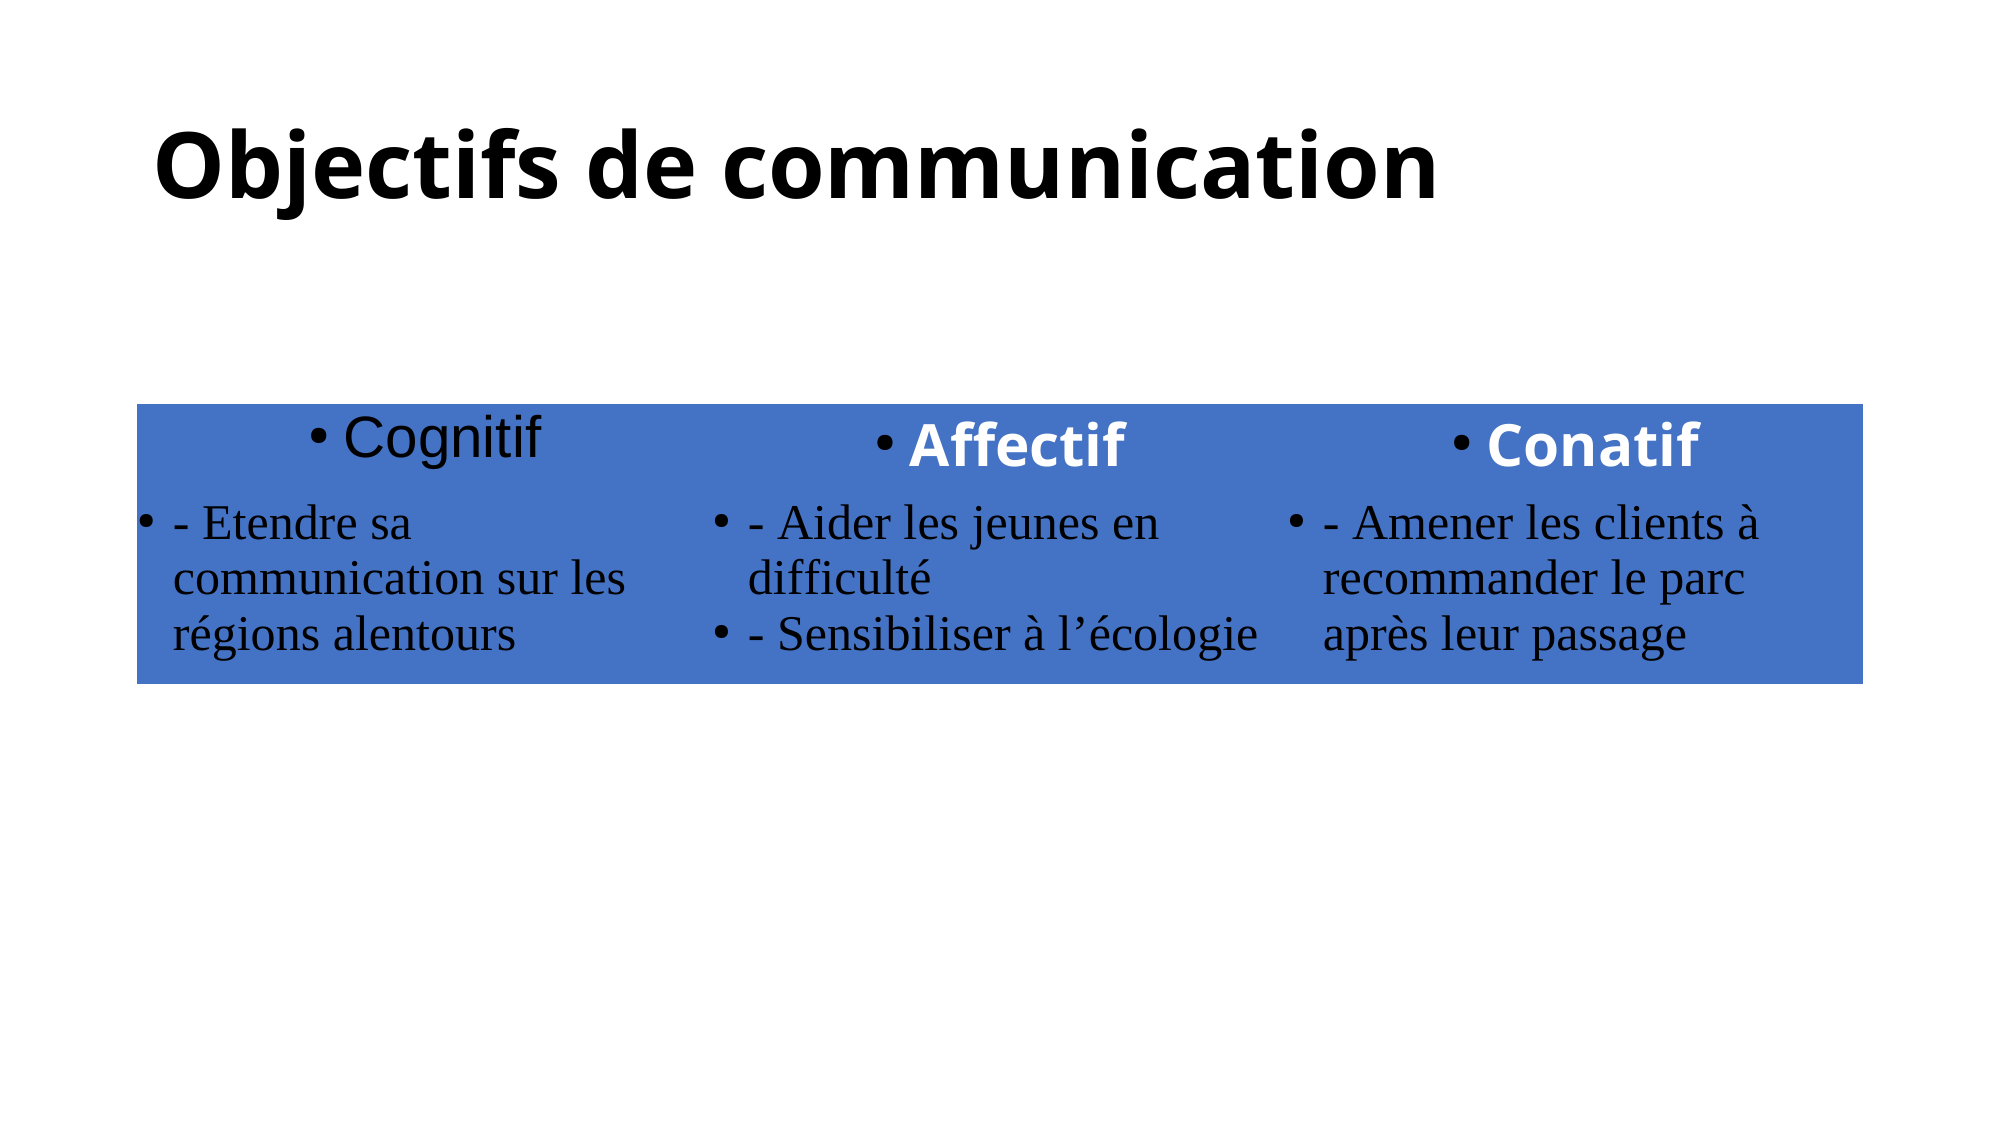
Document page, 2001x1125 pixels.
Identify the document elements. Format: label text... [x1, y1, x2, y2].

table_cell - Etendre sa communication sur les régions alentours [137, 495, 713, 684]
table_header Affectif [713, 404, 1288, 495]
table_cell - Amener les clients à recommander le parc après leur passage [1288, 495, 1863, 684]
table_cell - Aider les jeunes en difficulté - Sensibiliser à l’écologie [713, 495, 1288, 684]
table_header Conatif [1288, 404, 1863, 495]
table_header Cognitif [137, 404, 713, 495]
title Objectifs de communication [137, 59, 1863, 278]
